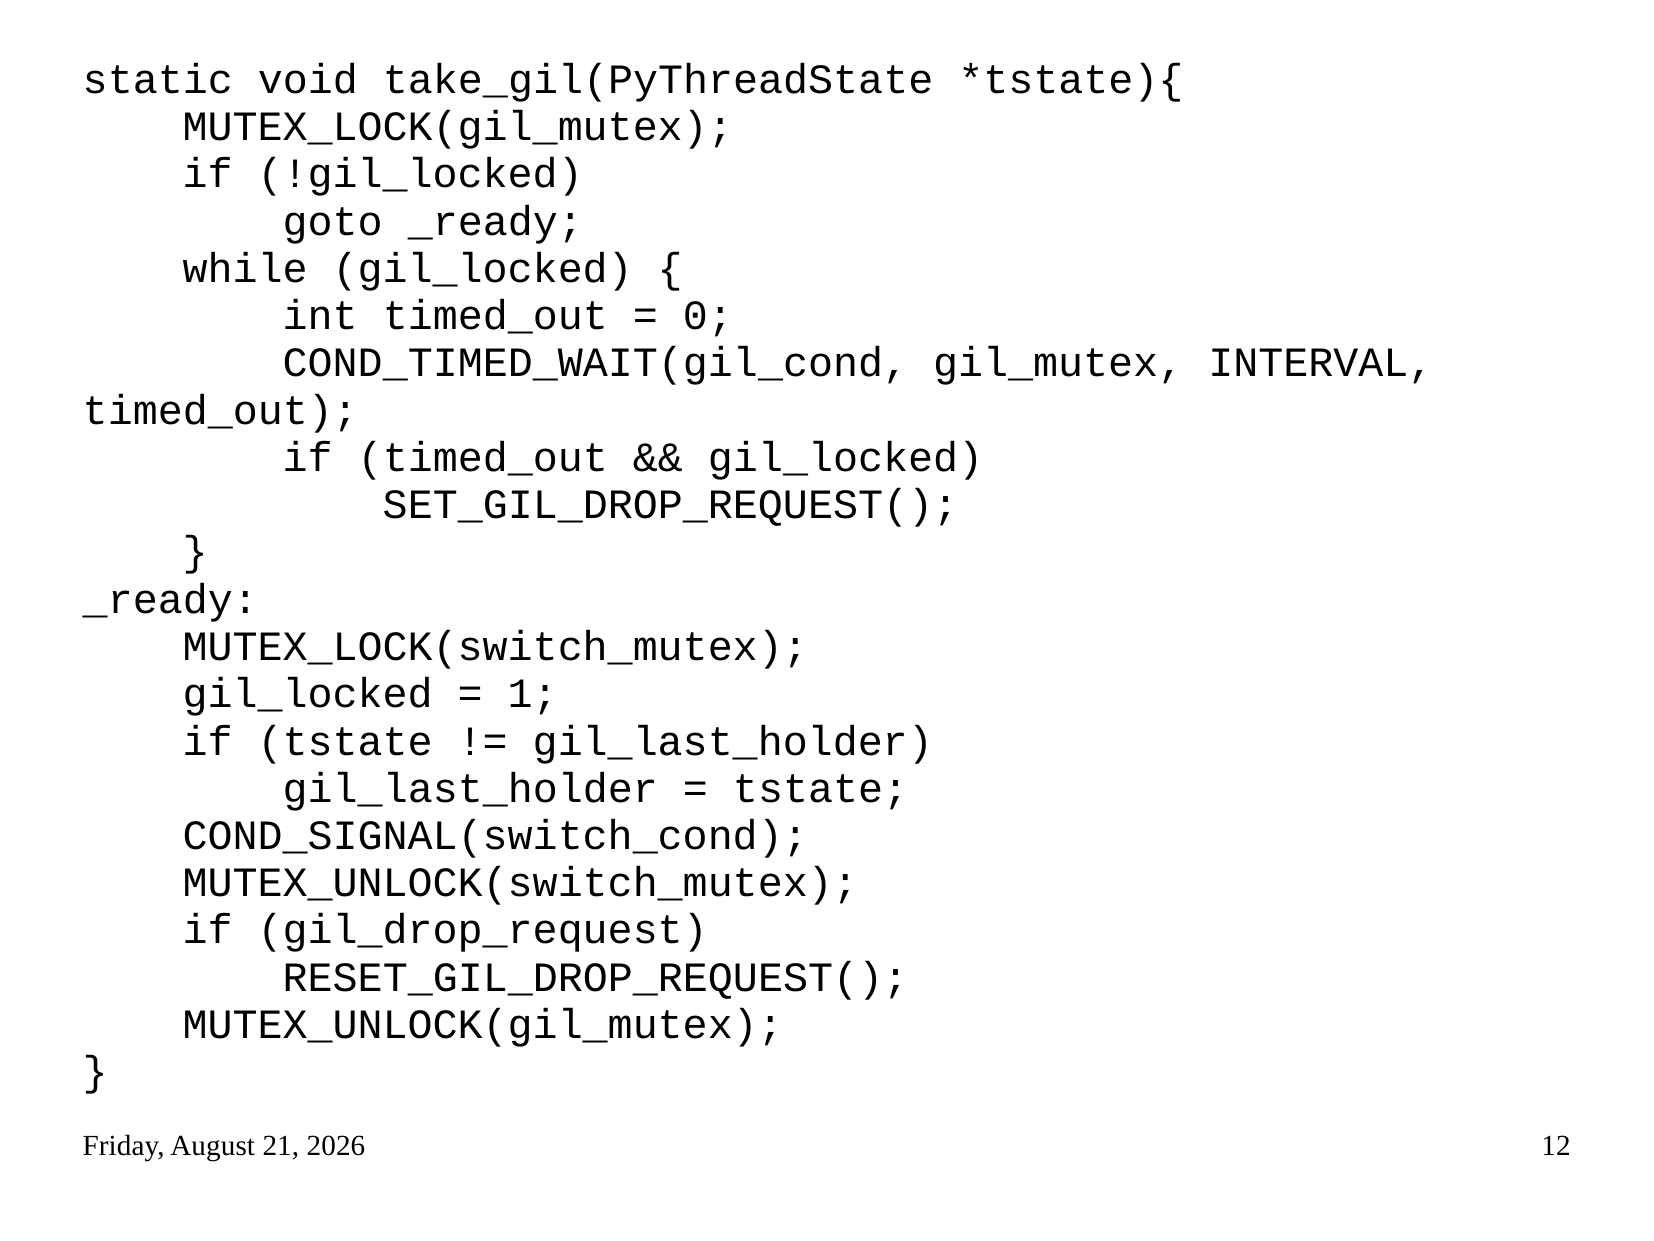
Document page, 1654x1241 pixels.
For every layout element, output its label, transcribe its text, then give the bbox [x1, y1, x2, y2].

subtitle static void take_gil(PyThreadState *tstate){ MUTEX_LOCK(gil_mutex); if (!gil_locked) goto _ready; while (gil_locked) { int timed_out = 0; COND_TIMED_WAIT(gil_cond, gil_mutex, INTERVAL, timed_out); if (timed_out && gil_locked) SET_GIL_DROP_REQUEST(); } _ready: MUTEX_LOCK(switch_mutex); gil_locked = 1; if (tstate != gil_last_holder) gil_last_holder = tstate; COND_SIGNAL(switch_cond); MUTEX_UNLOCK(switch_mutex); if (gil_drop_request) RESET_GIL_DROP_REQUEST(); MUTEX_UNLOCK(gil_mutex); } [82, 48, 1571, 1109]
